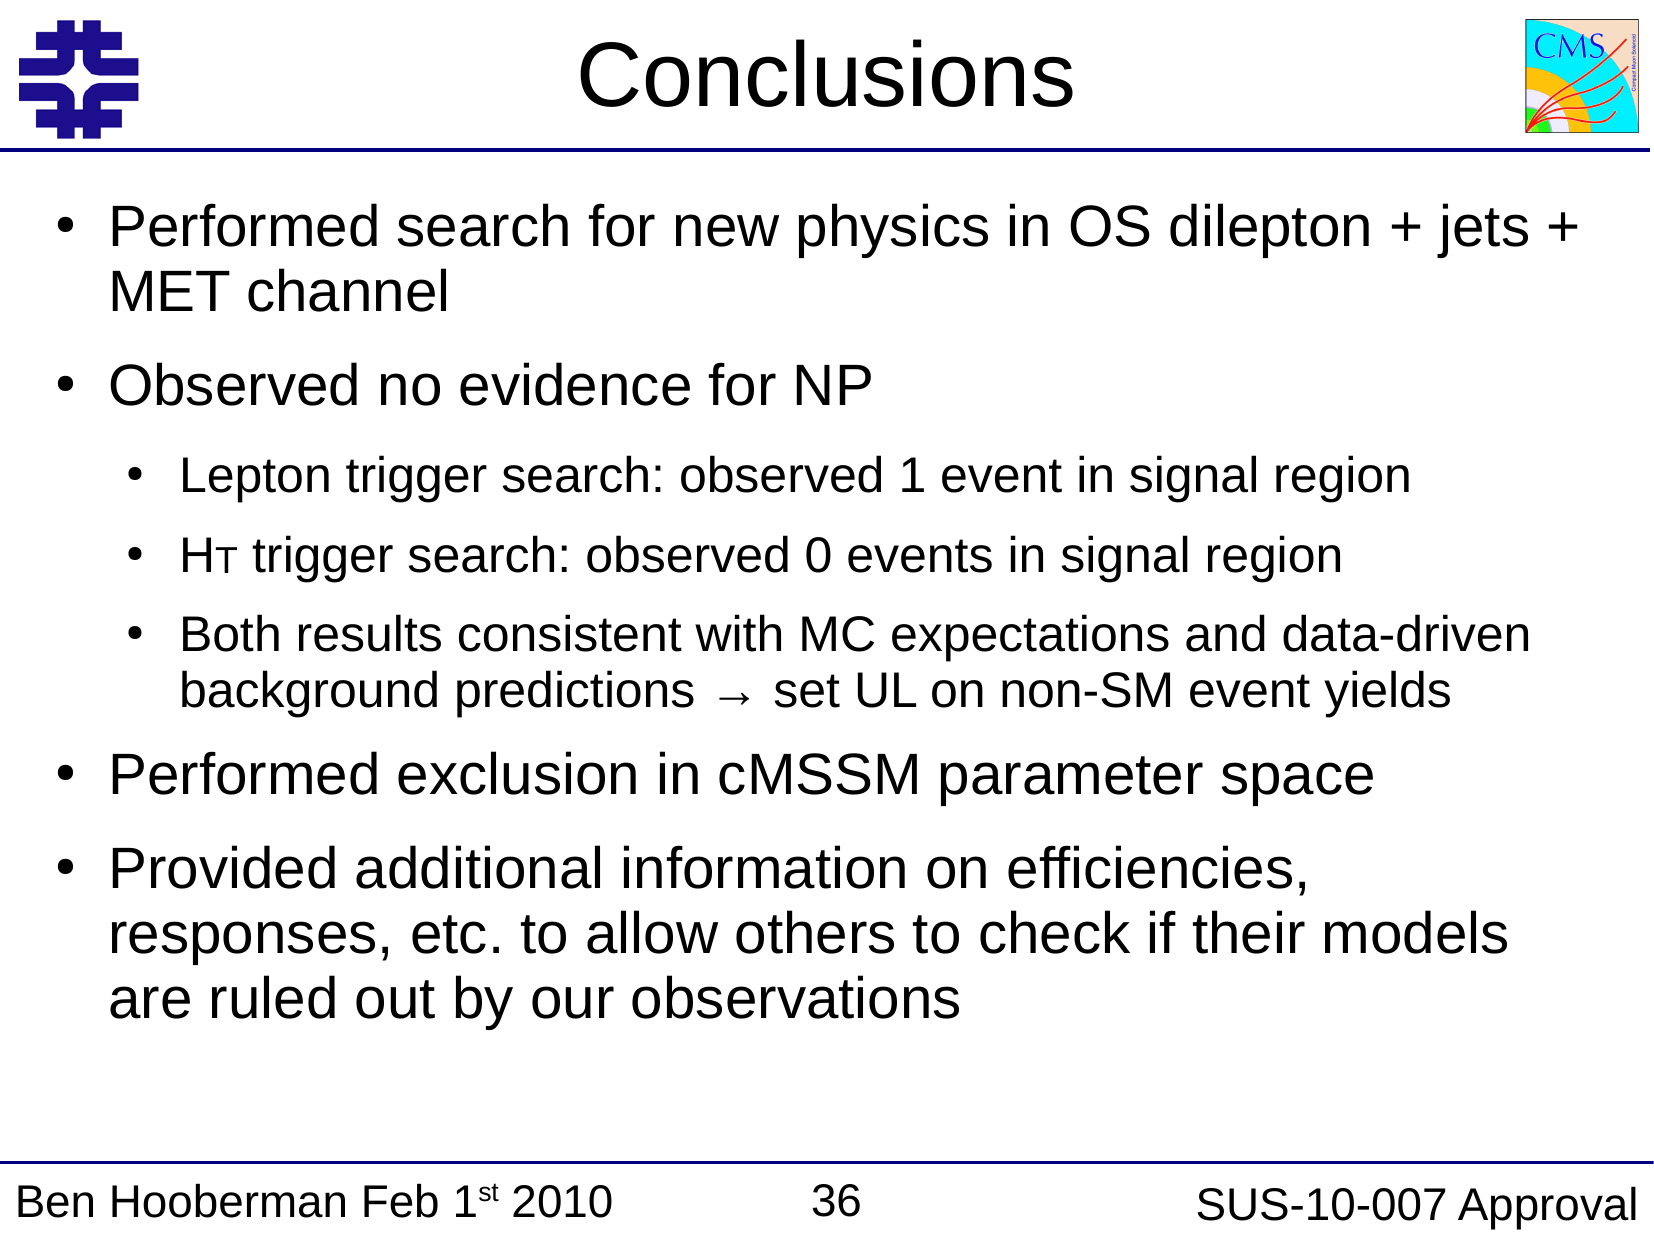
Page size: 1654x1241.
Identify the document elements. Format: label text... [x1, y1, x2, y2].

list Performed search for new physics in OS dilepton + jets + MET channel Observed no evidence for NP Lepton trigger search: observed 1 event in signal region HT trigger search: observed 0 events in signal region Both results consistent with MC expectations and data-driven background predictions → set UL on non-SM event yields Performed exclusion in cMSSM parameter space Provided additional information on efficiencies, responses, etc. to allow others to check if their models are ruled out by our observations [37, 193, 1613, 1127]
title Conclusions [0, 0, 1654, 151]
